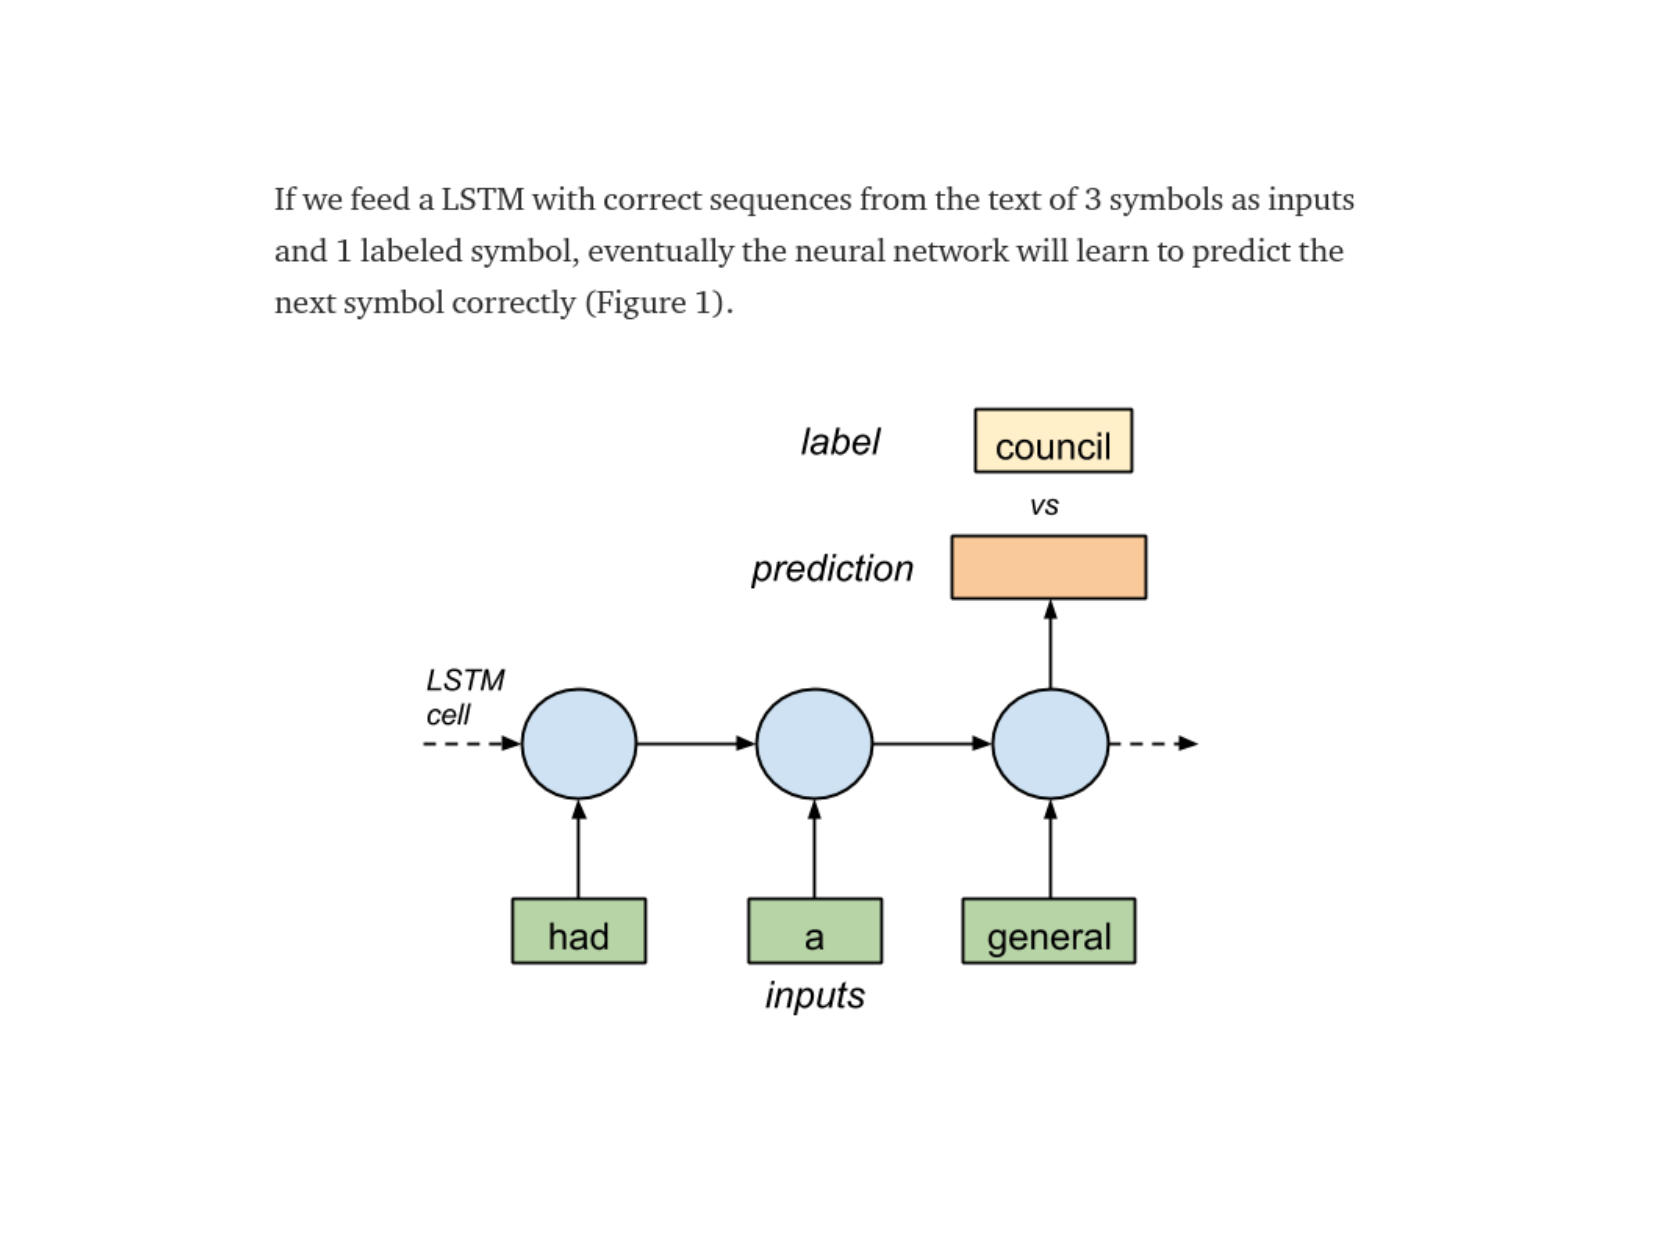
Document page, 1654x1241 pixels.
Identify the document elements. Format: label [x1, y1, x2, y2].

picture [248, 171, 1377, 1028]
